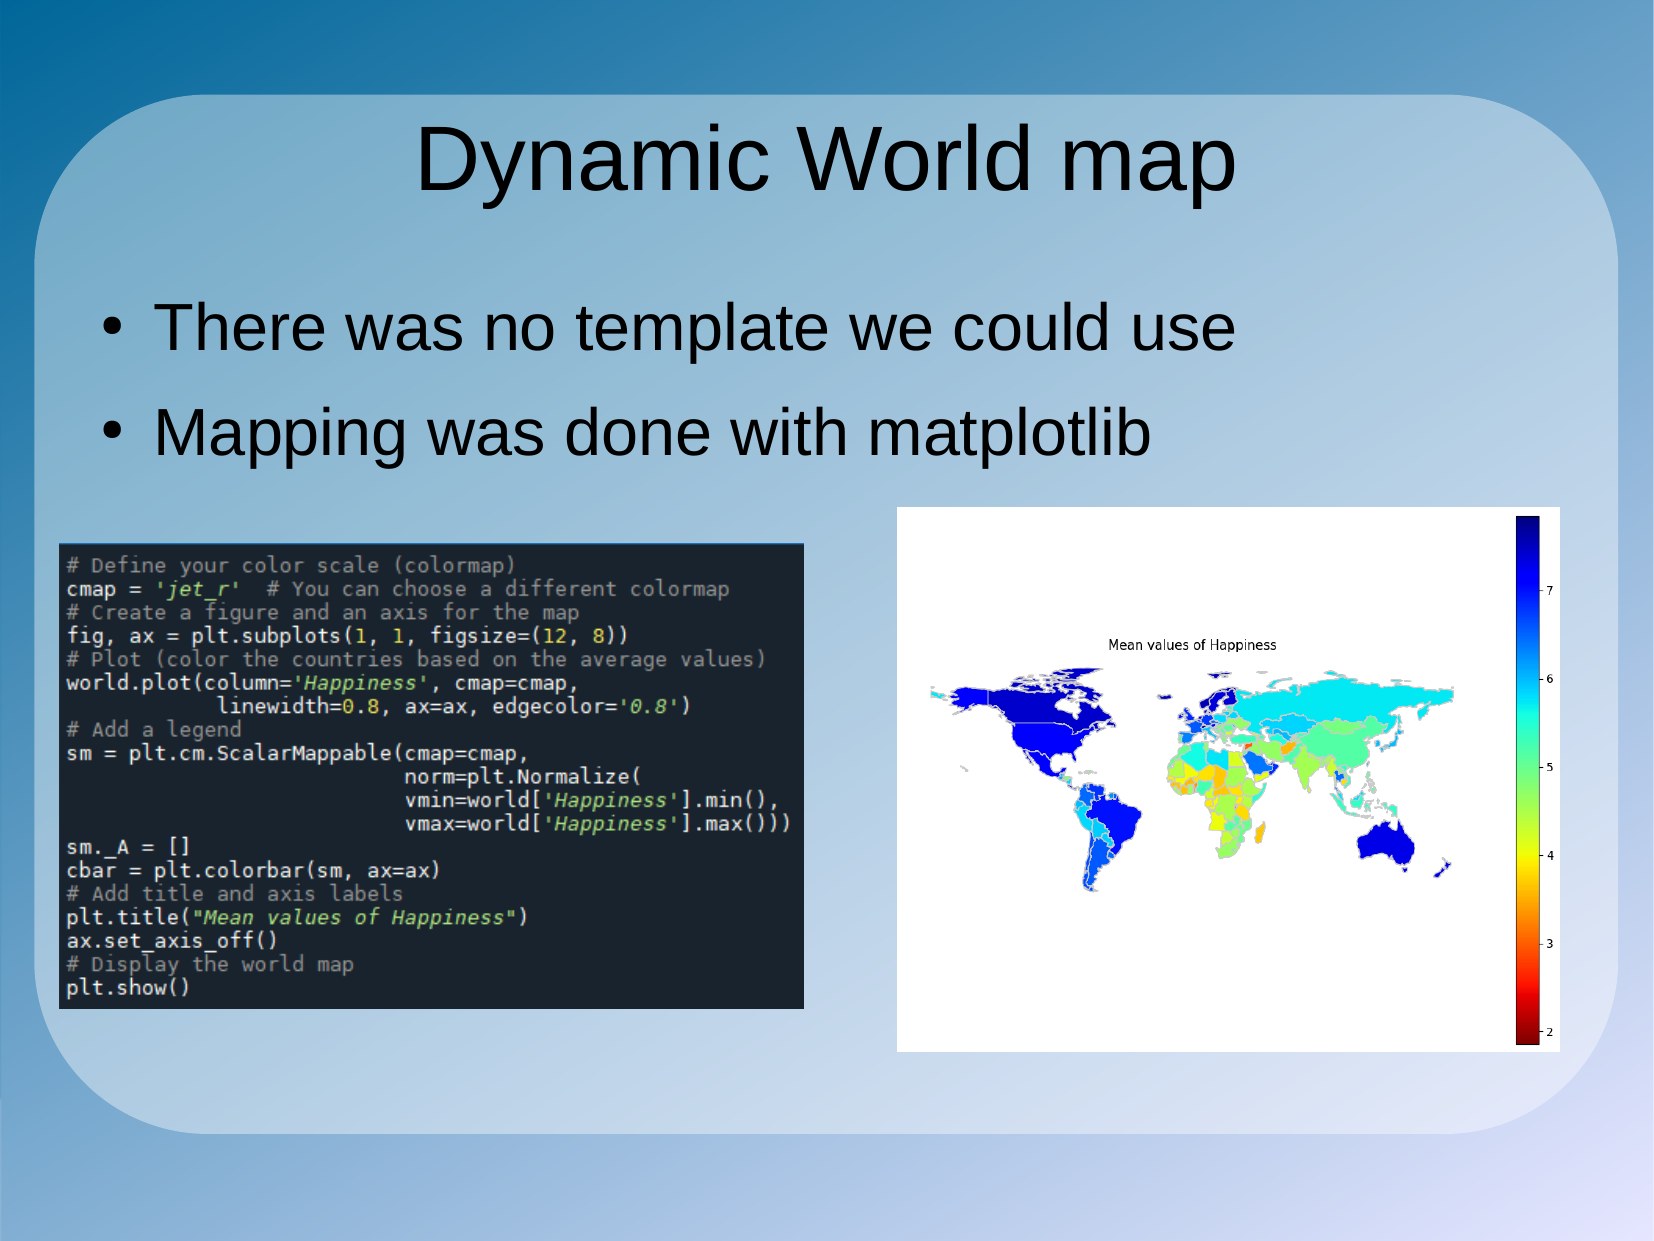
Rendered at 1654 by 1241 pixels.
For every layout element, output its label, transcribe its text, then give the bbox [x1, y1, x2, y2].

title Dynamic World map [82, 55, 1571, 263]
list There was no template we could use Mapping was done with matplotlib [82, 290, 1571, 634]
picture [897, 507, 1560, 1052]
picture [0, 0, 1654, 1241]
picture [59, 543, 804, 1009]
